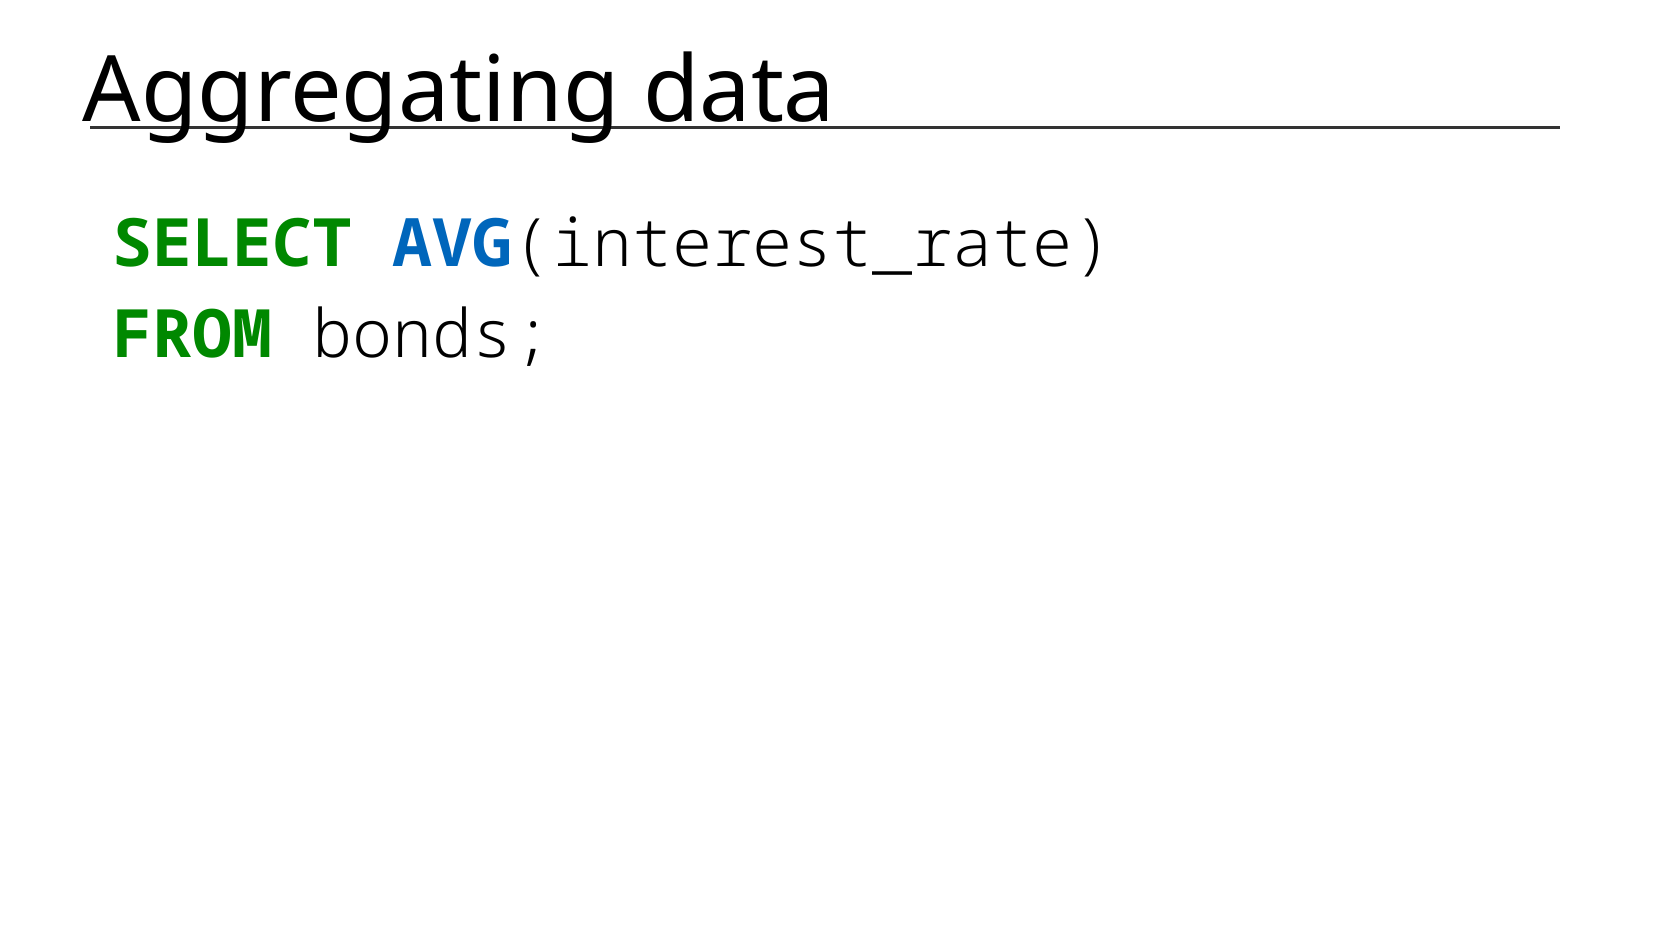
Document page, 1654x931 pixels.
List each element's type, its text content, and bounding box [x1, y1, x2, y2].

list SELECT AVG(interest_rate) FROM bonds; [82, 195, 1571, 811]
title Aggregating data [82, 32, 1571, 140]
